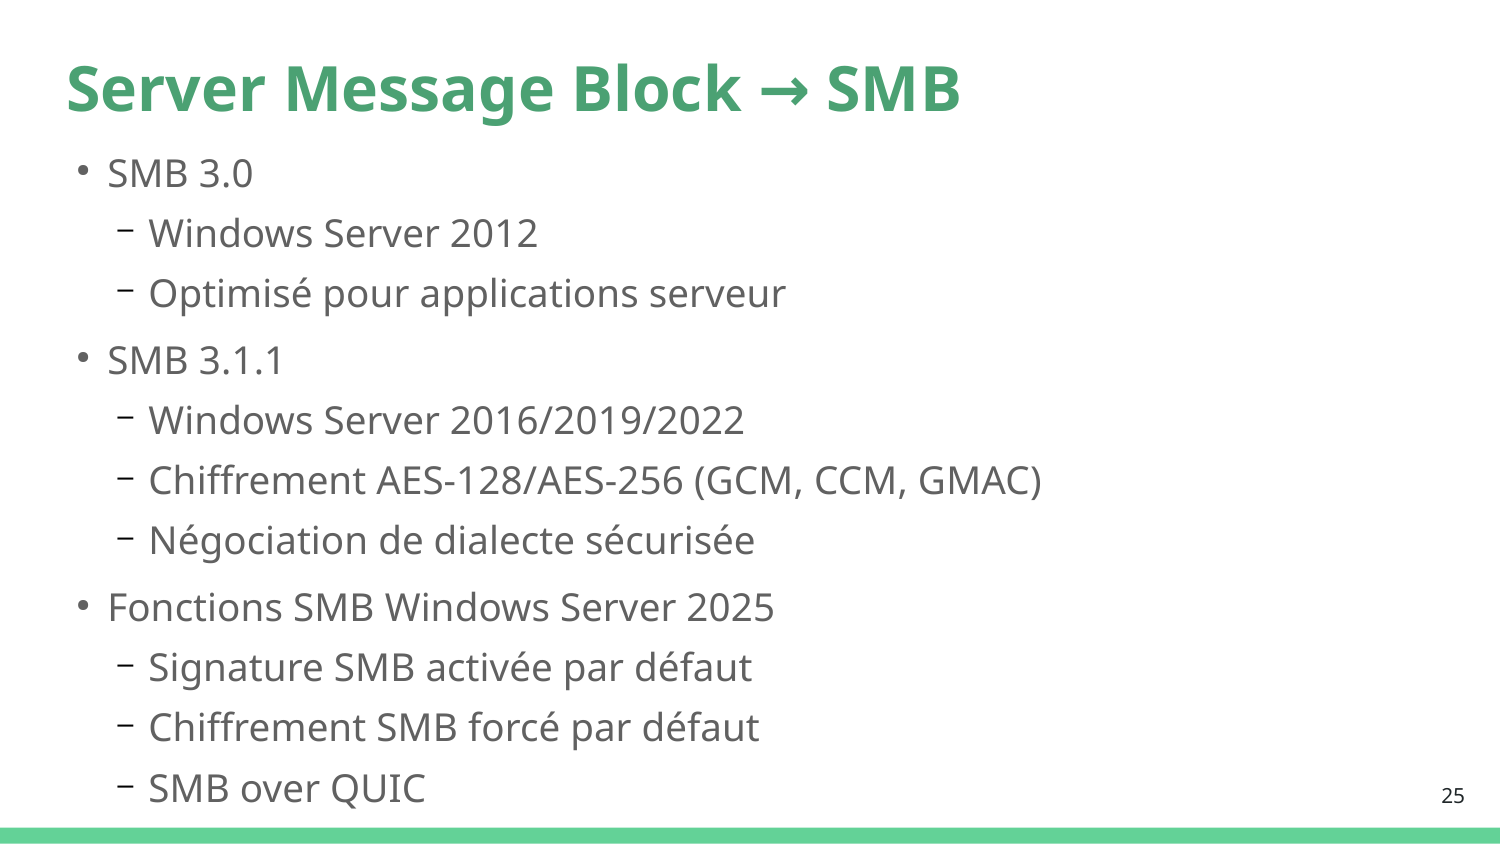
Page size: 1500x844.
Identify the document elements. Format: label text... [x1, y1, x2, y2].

title Server Message Block → SMB [51, 23, 1449, 117]
list SMB 3.0 Windows Server 2012 Optimisé pour applications serveur SMB 3.1.1 Windows Server 2016/2019/2022 Chiffrement AES-128/AES-256 (GCM, CCM, GMAC) Négociation de dialecte sécurisée Fonctions SMB Windows Server 2025 Signature SMB activée par défaut Chiffrement SMB forcé par défaut SMB over QUIC [51, 126, 1449, 836]
slide_number <numéro> [1389, 764, 1480, 830]
